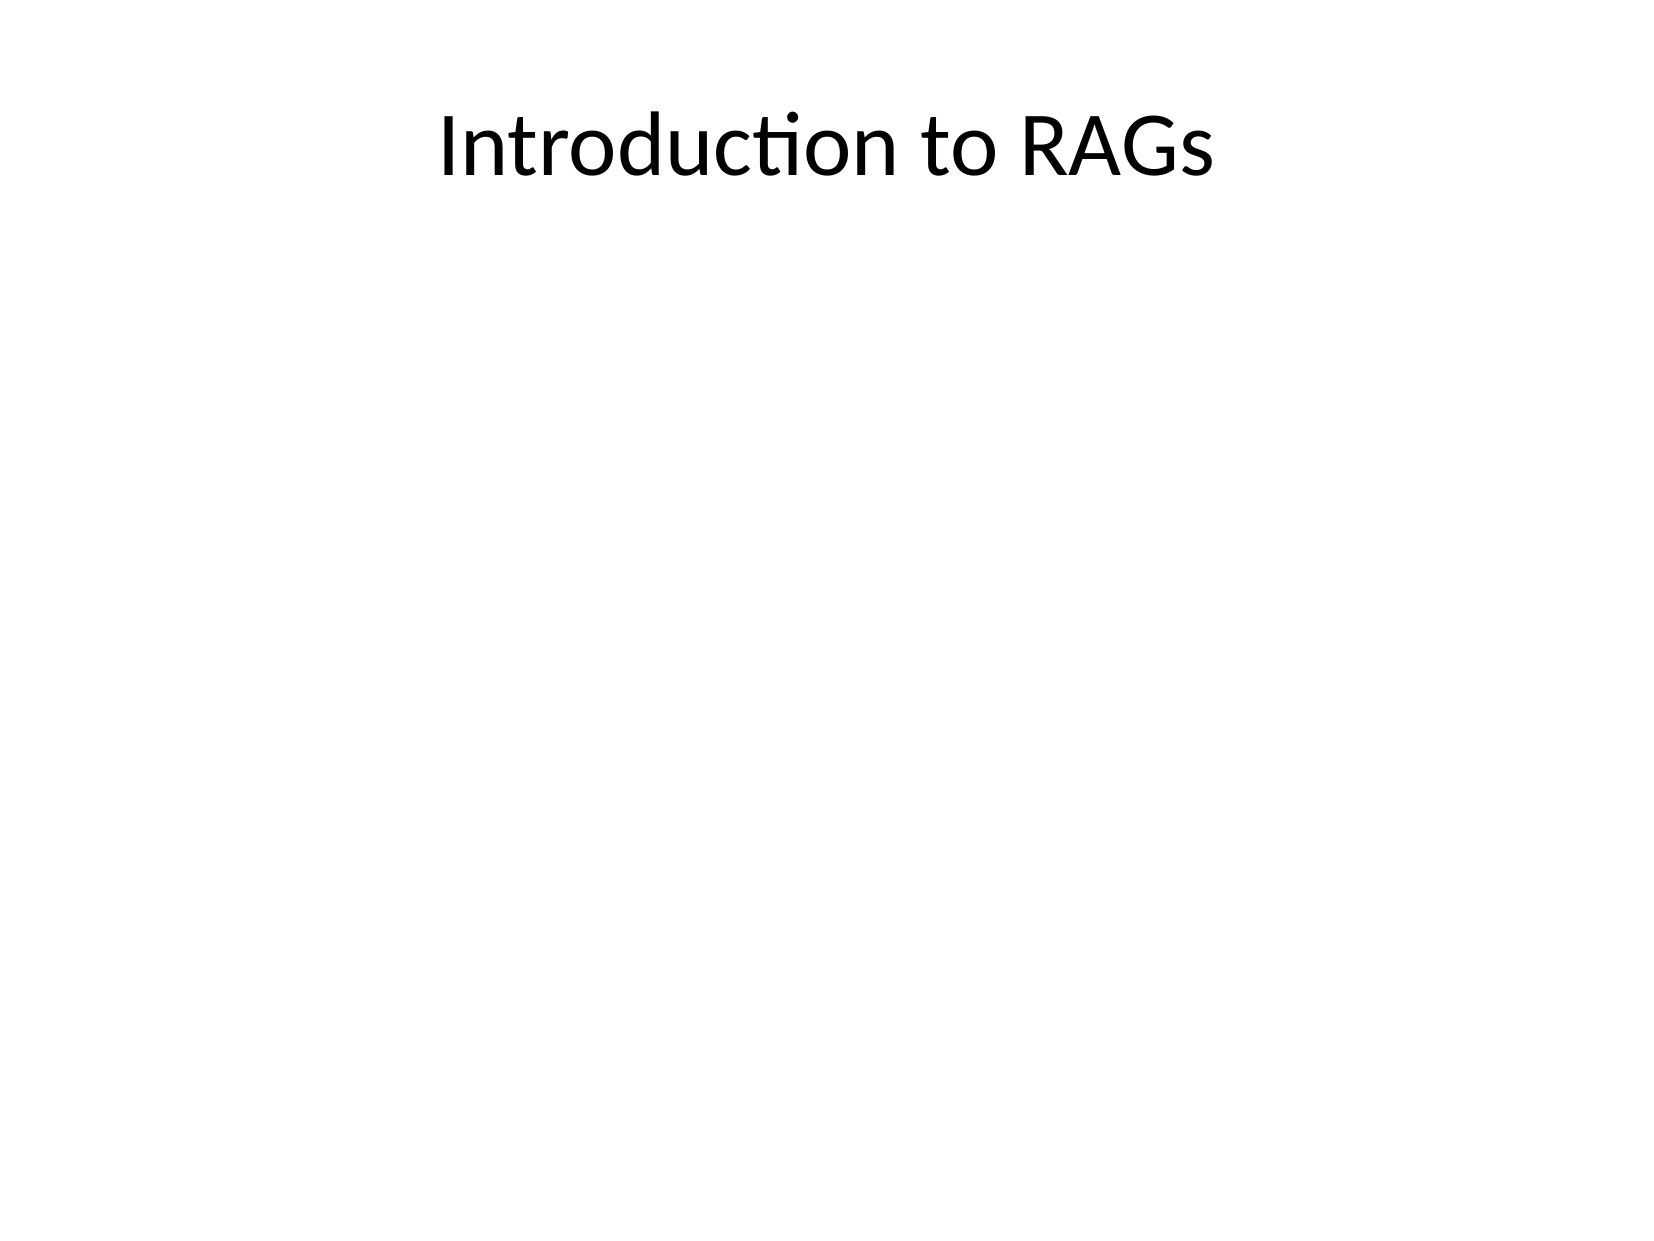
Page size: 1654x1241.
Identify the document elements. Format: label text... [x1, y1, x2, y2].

title Introduction to RAGs [82, 49, 1571, 257]
